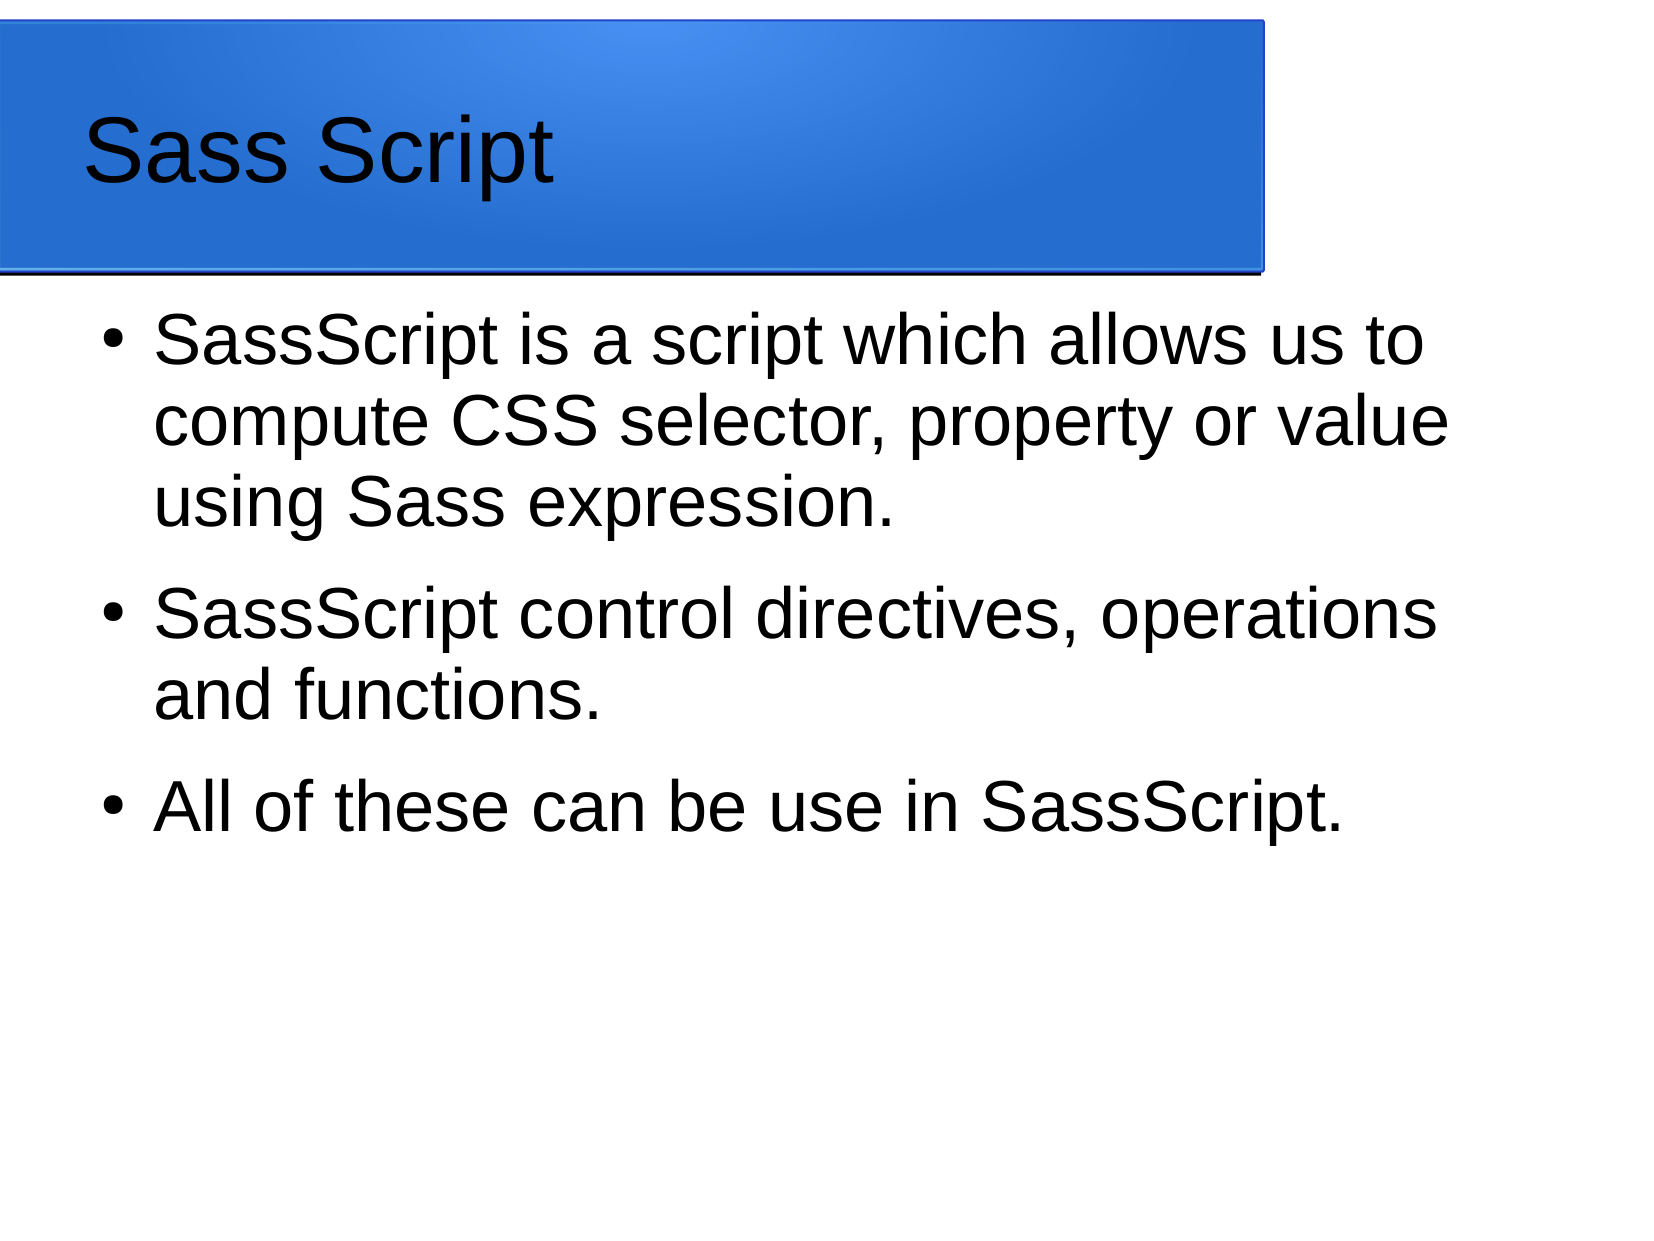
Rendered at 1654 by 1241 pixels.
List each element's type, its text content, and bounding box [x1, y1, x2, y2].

title Sass Script [82, 47, 1235, 252]
list SassScript is a script which allows us to compute CSS selector, property or value using Sass expression. SassScript control directives, operations and functions. All of these can be use in SassScript. [82, 299, 1571, 1019]
